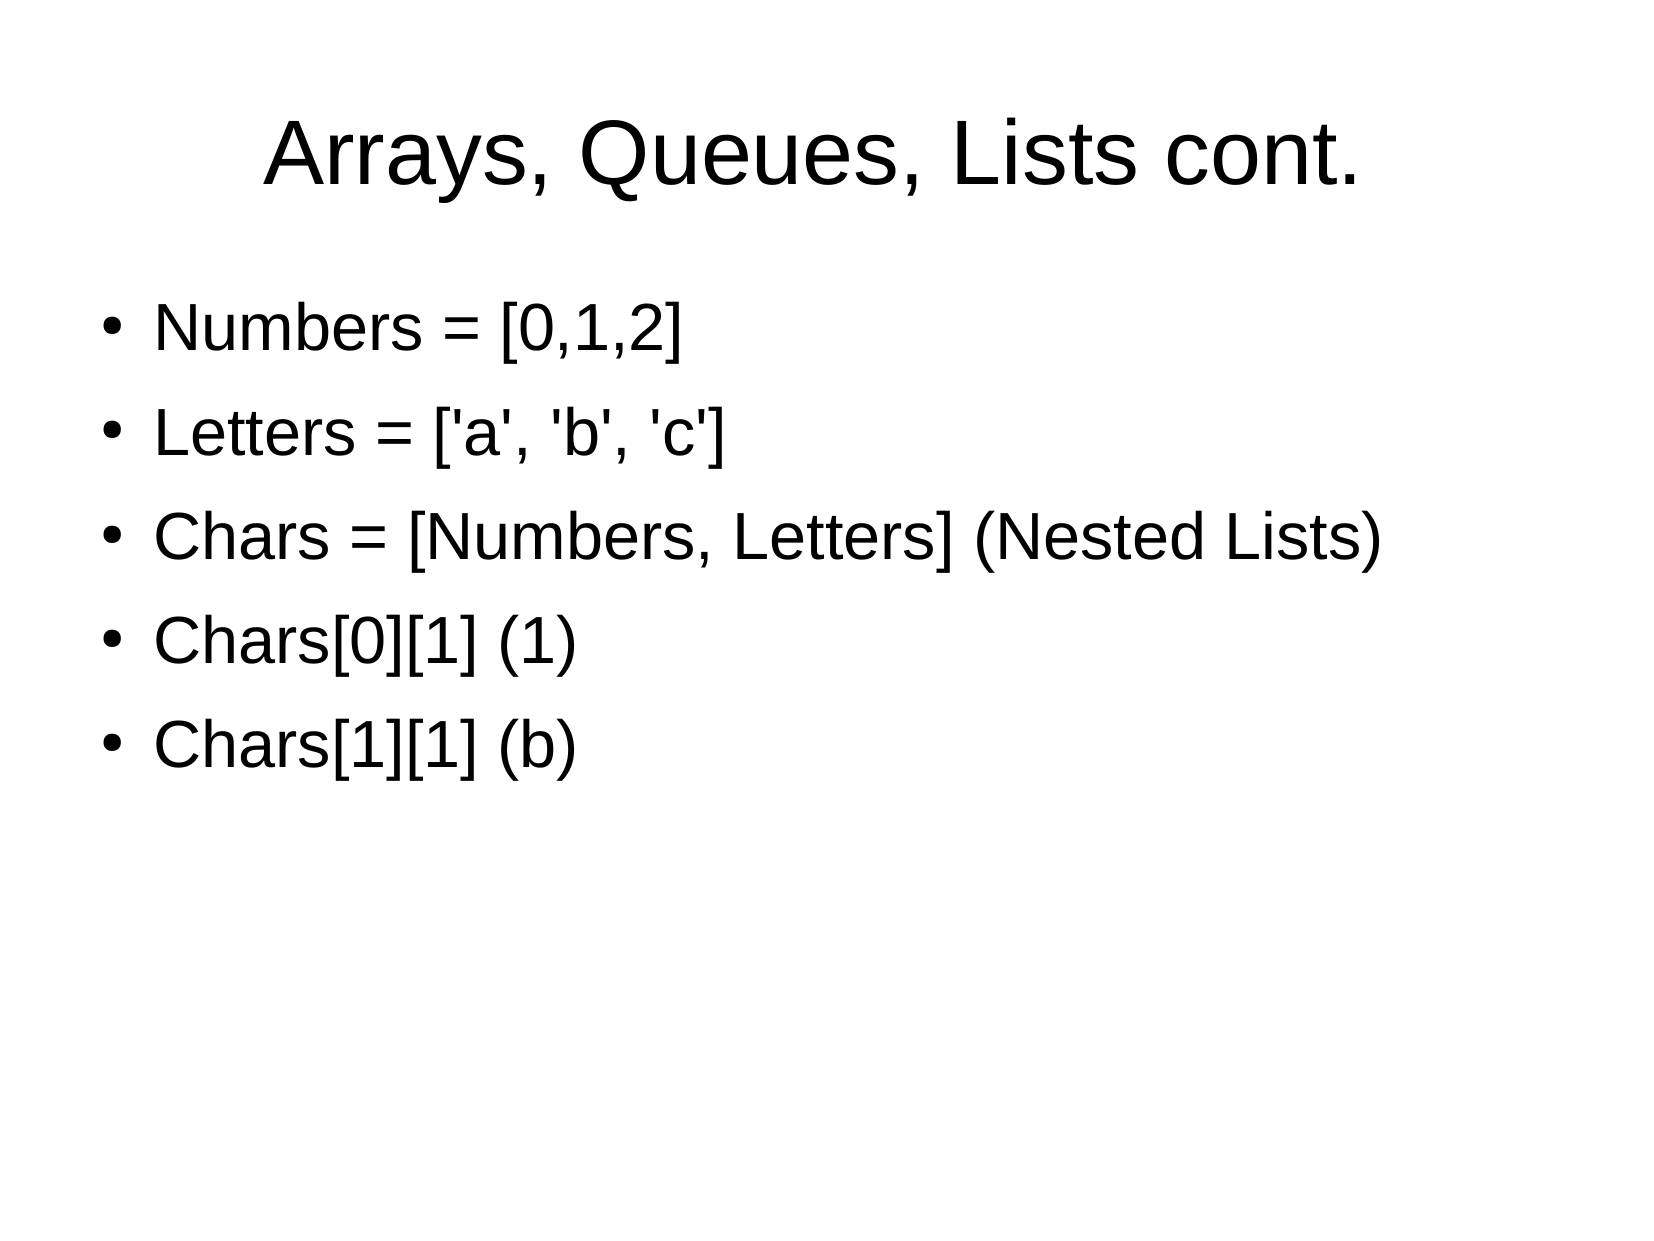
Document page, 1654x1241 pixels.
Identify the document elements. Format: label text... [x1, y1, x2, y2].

title Arrays, Queues, Lists cont. [82, 49, 1571, 257]
list Numbers = [0,1,2] Letters = ['a', 'b', 'c'] Chars = [Numbers, Letters] (Nested Lists) Chars[0][1] (1) Chars[1][1] (b) [82, 290, 1571, 1010]
